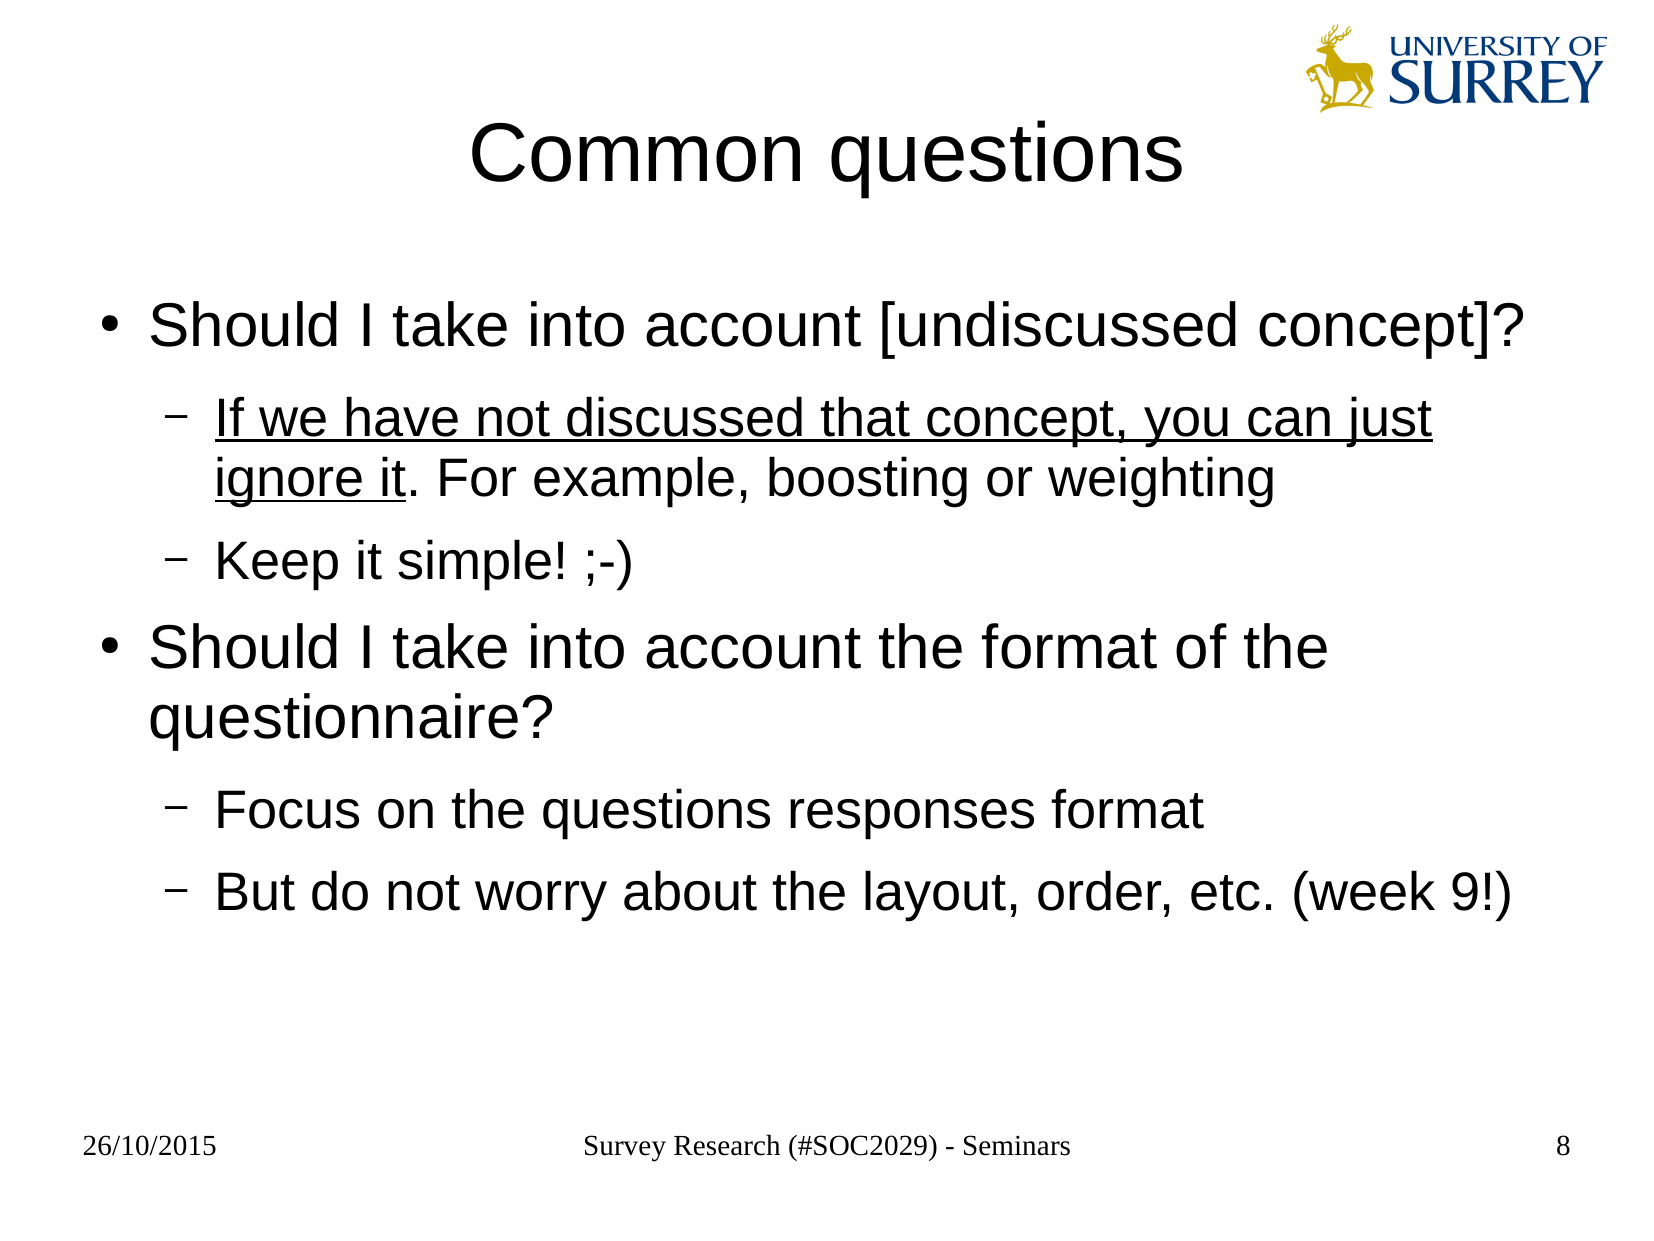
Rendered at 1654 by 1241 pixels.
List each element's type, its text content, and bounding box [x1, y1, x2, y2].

title Common questions [82, 49, 1571, 257]
list Should I take into account [undiscussed concept]? If we have not discussed that concept, you can just ignore it. For example, boosting or weighting Keep it simple! ;-) Should I take into account the format of the questionnaire? Focus on the questions responses format But do not worry about the layout, order, etc. (week 9!) [82, 290, 1571, 1010]
picture [1306, 23, 1607, 113]
